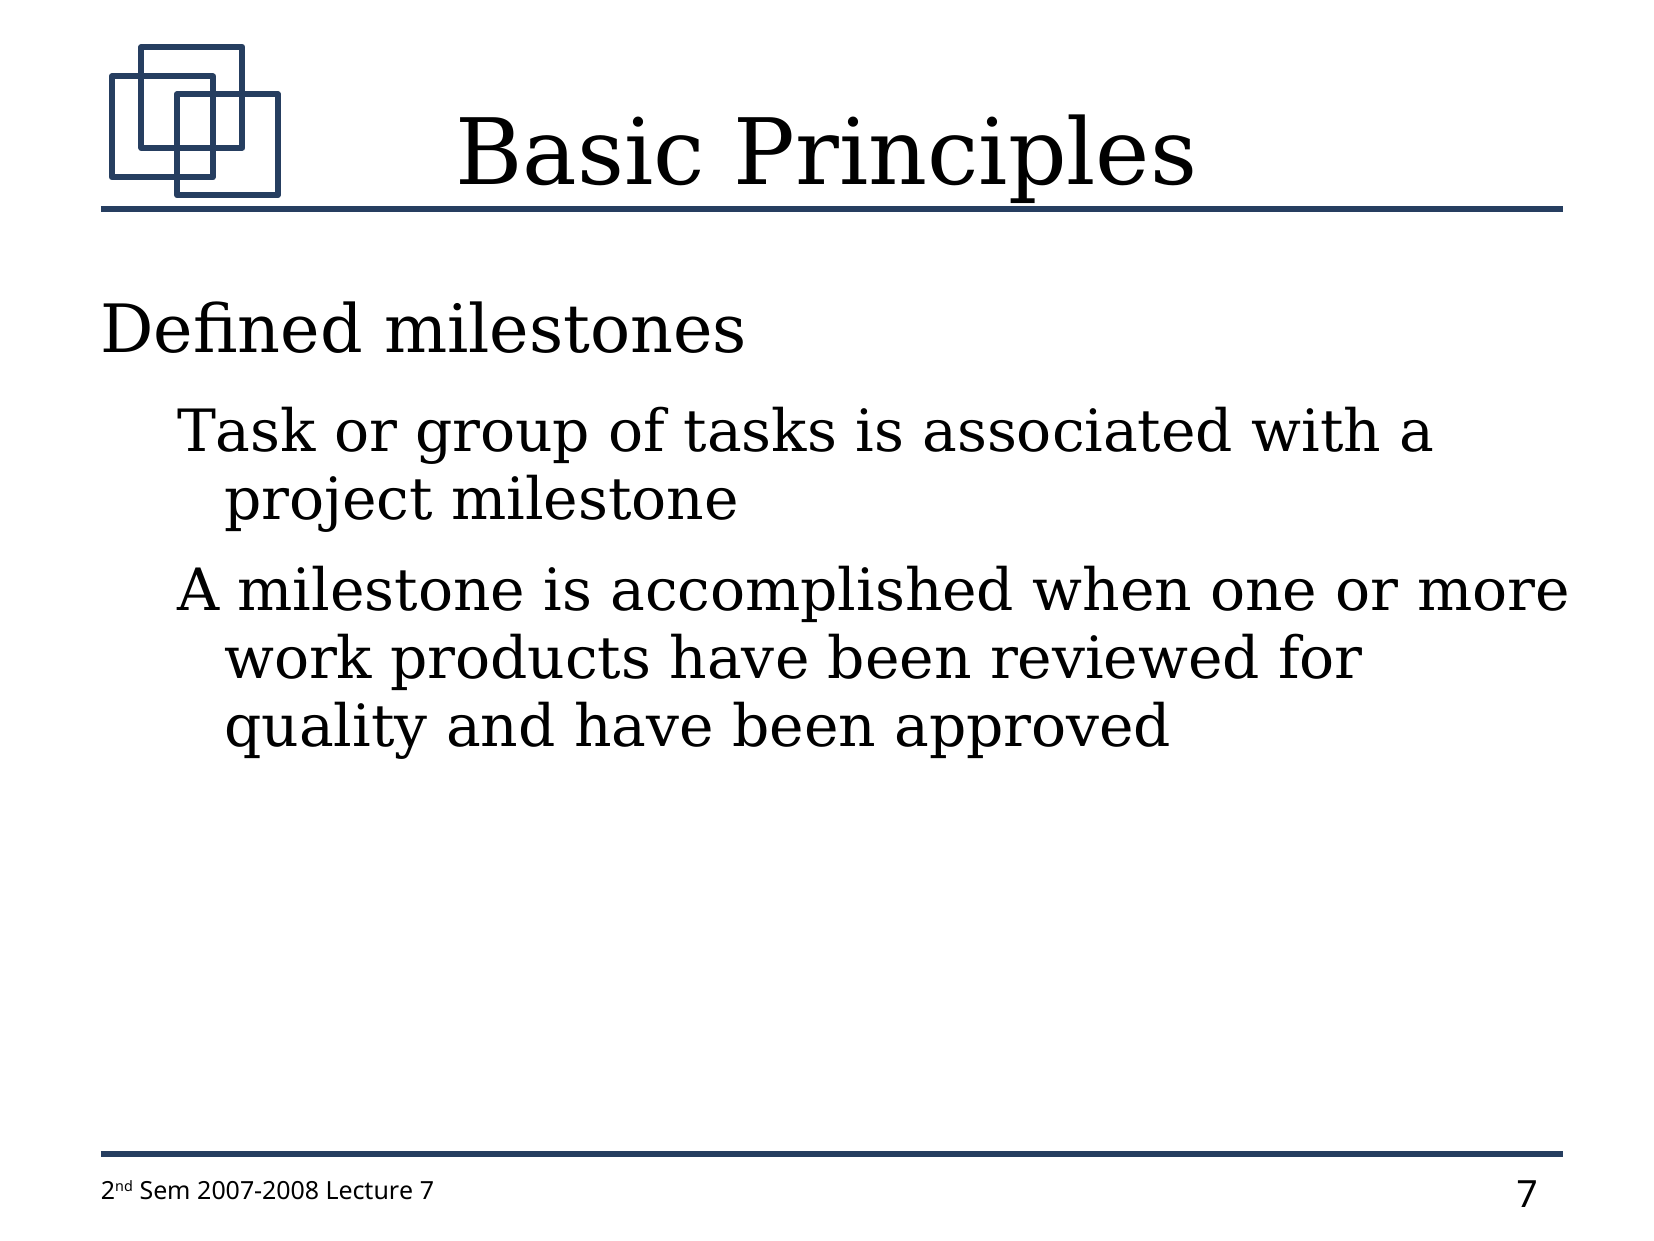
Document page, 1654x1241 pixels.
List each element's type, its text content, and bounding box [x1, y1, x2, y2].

title Basic Principles [82, 49, 1571, 257]
list Defined milestones Task or group of tasks is associated with a project milestone A milestone is accomplished when one or more work products have been reviewed for quality and have been approved [82, 290, 1571, 1109]
